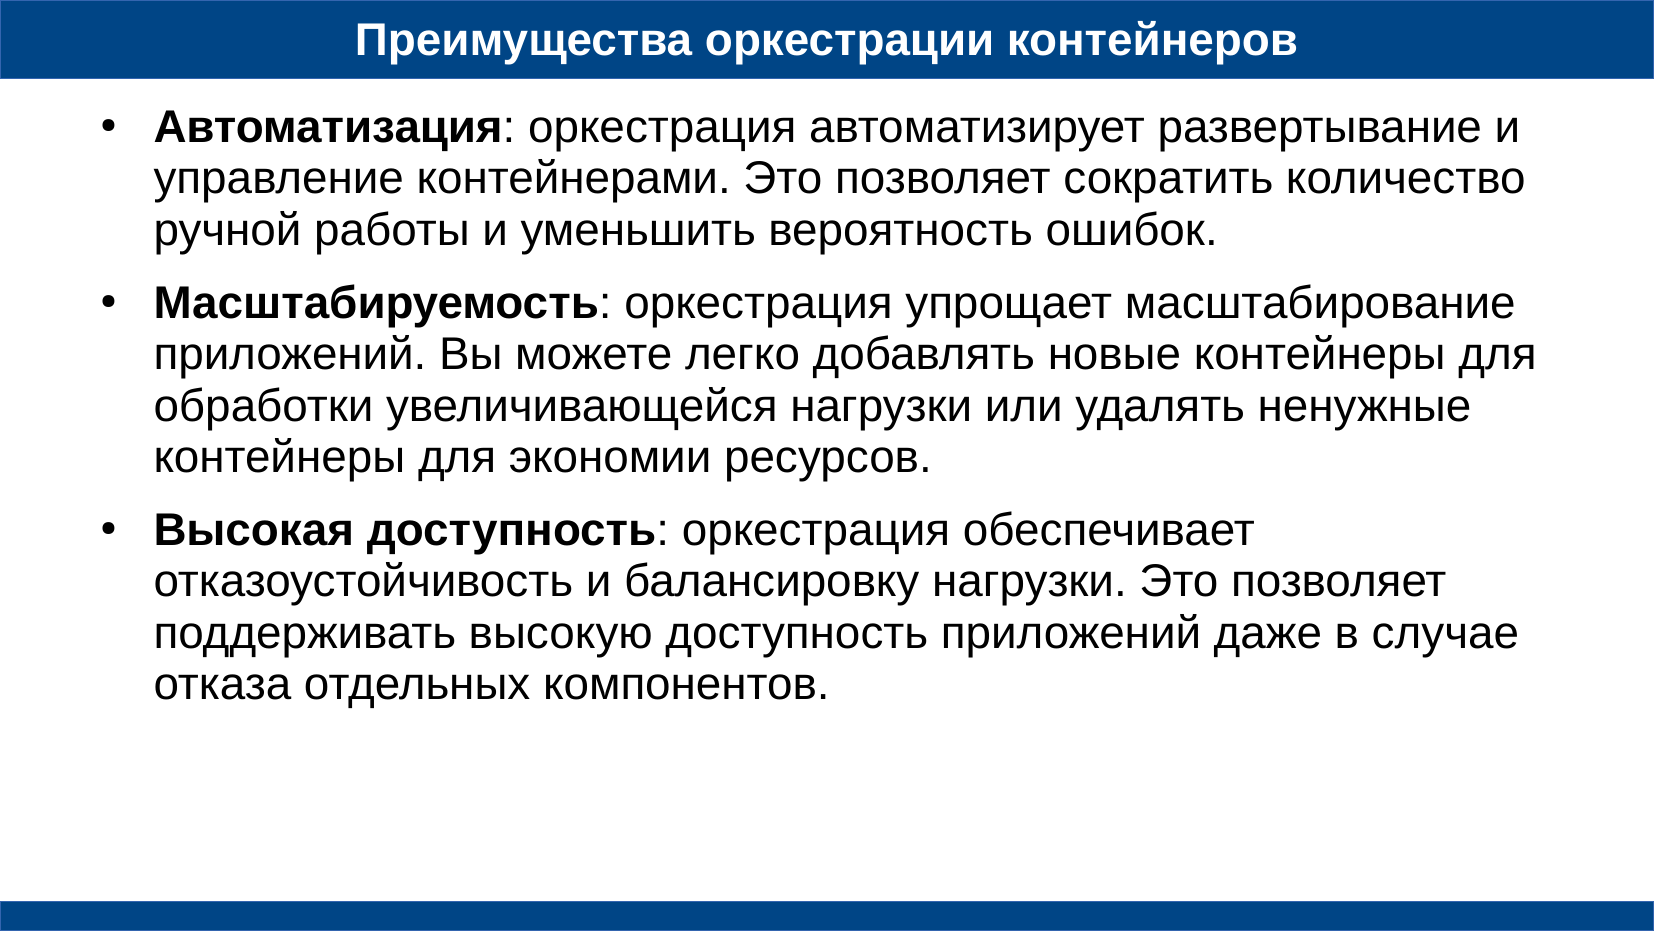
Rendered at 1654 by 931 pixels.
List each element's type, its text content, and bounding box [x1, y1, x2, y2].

title Преимущества оркестрации контейнеров [0, 0, 1654, 79]
list Автоматизация: оркестрация автоматизирует развертывание и управление контейнерами. Это позволяет сократить количество ручной работы и уменьшить вероятность ошибок. Масштабируемость: оркестрация упрощает масштабирование приложений. Вы можете легко добавлять новые контейнеры для обработки увеличивающейся нагрузки или удалять ненужные контейнеры для экономии ресурсов. Высокая доступность: оркестрация обеспечивает отказоустойчивость и балансировку нагрузки. Это позволяет поддерживать высокую доступность приложений даже в случае отказа отдельных компонентов. [82, 101, 1571, 856]
